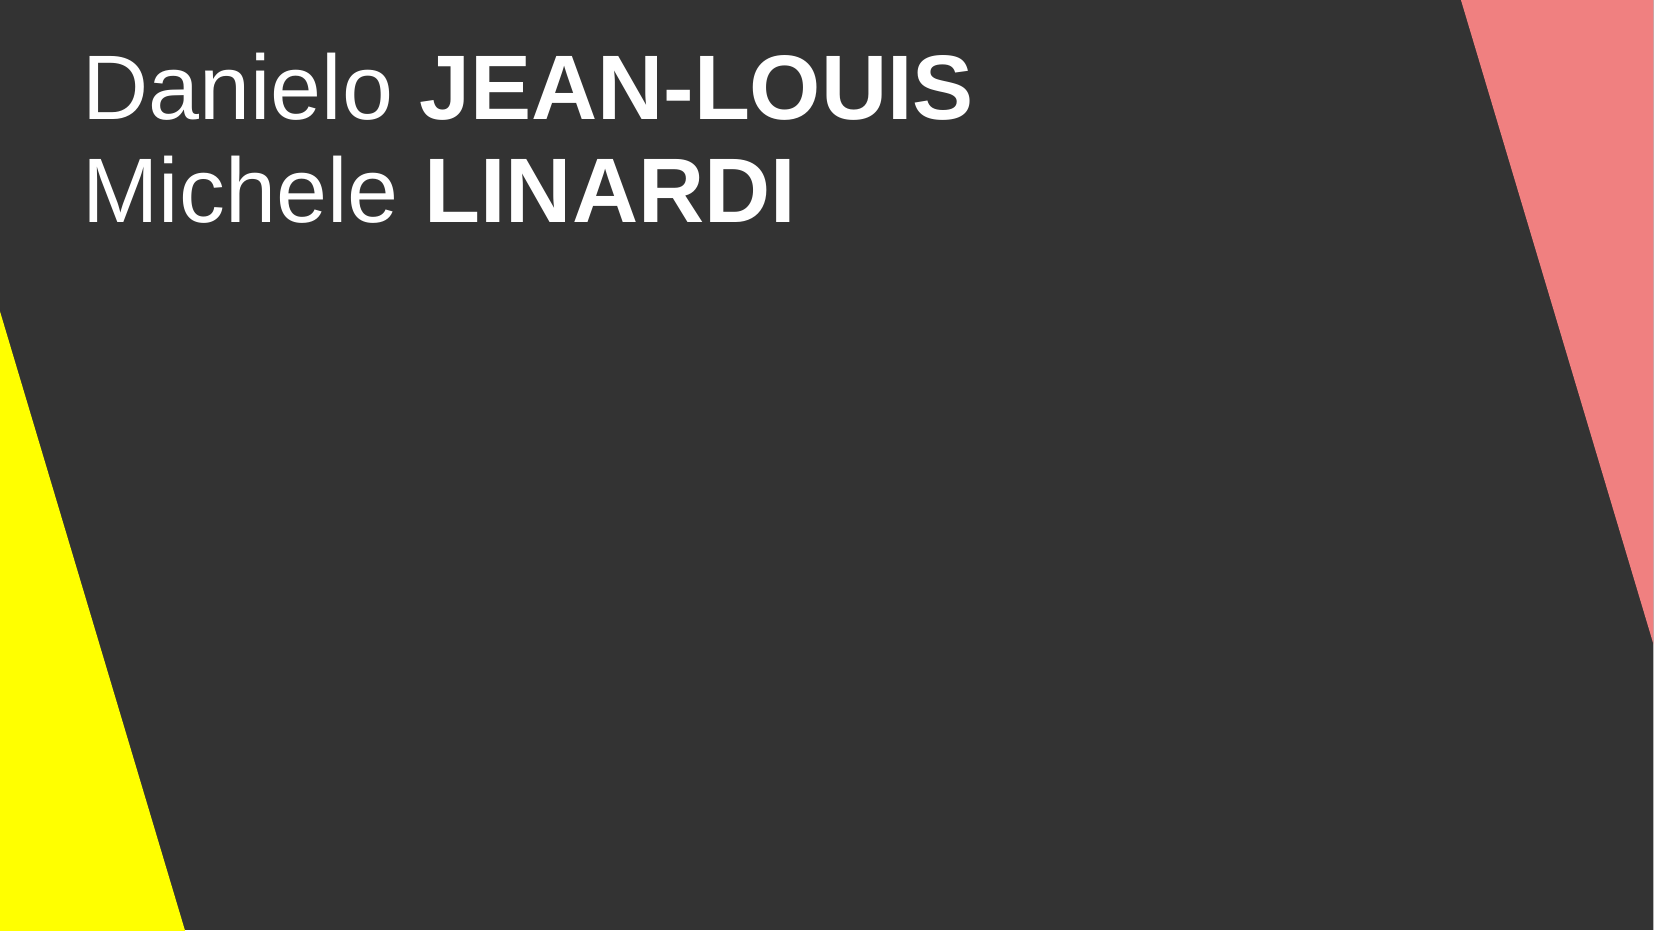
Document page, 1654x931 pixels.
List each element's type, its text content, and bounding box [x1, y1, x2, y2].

text_box [1460, 0, 1654, 647]
text_box [0, 311, 186, 931]
subtitle Danielo JEAN-LOUIS Michele LINARDI [82, 36, 1571, 758]
